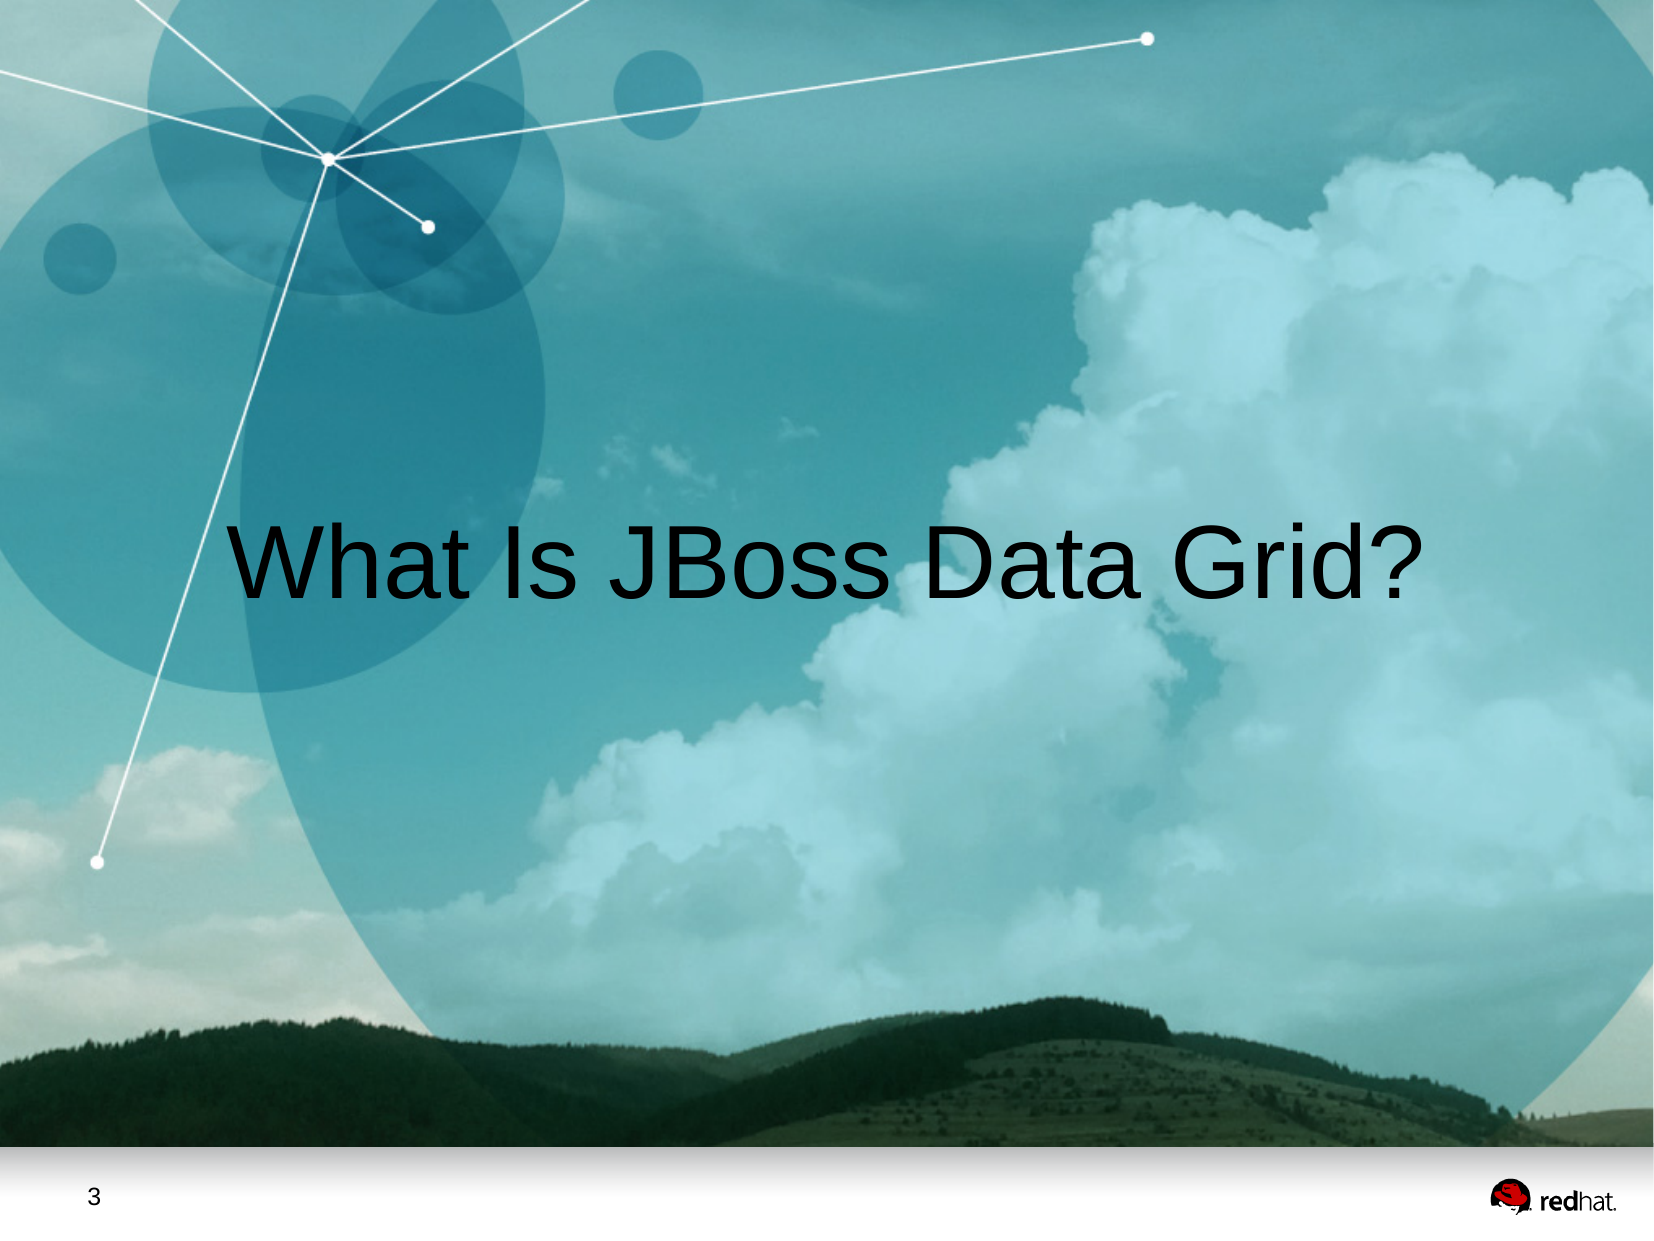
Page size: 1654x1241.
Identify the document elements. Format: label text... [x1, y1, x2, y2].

title What Is JBoss Data Grid? [82, 262, 1571, 862]
picture [0, 0, 1654, 1241]
